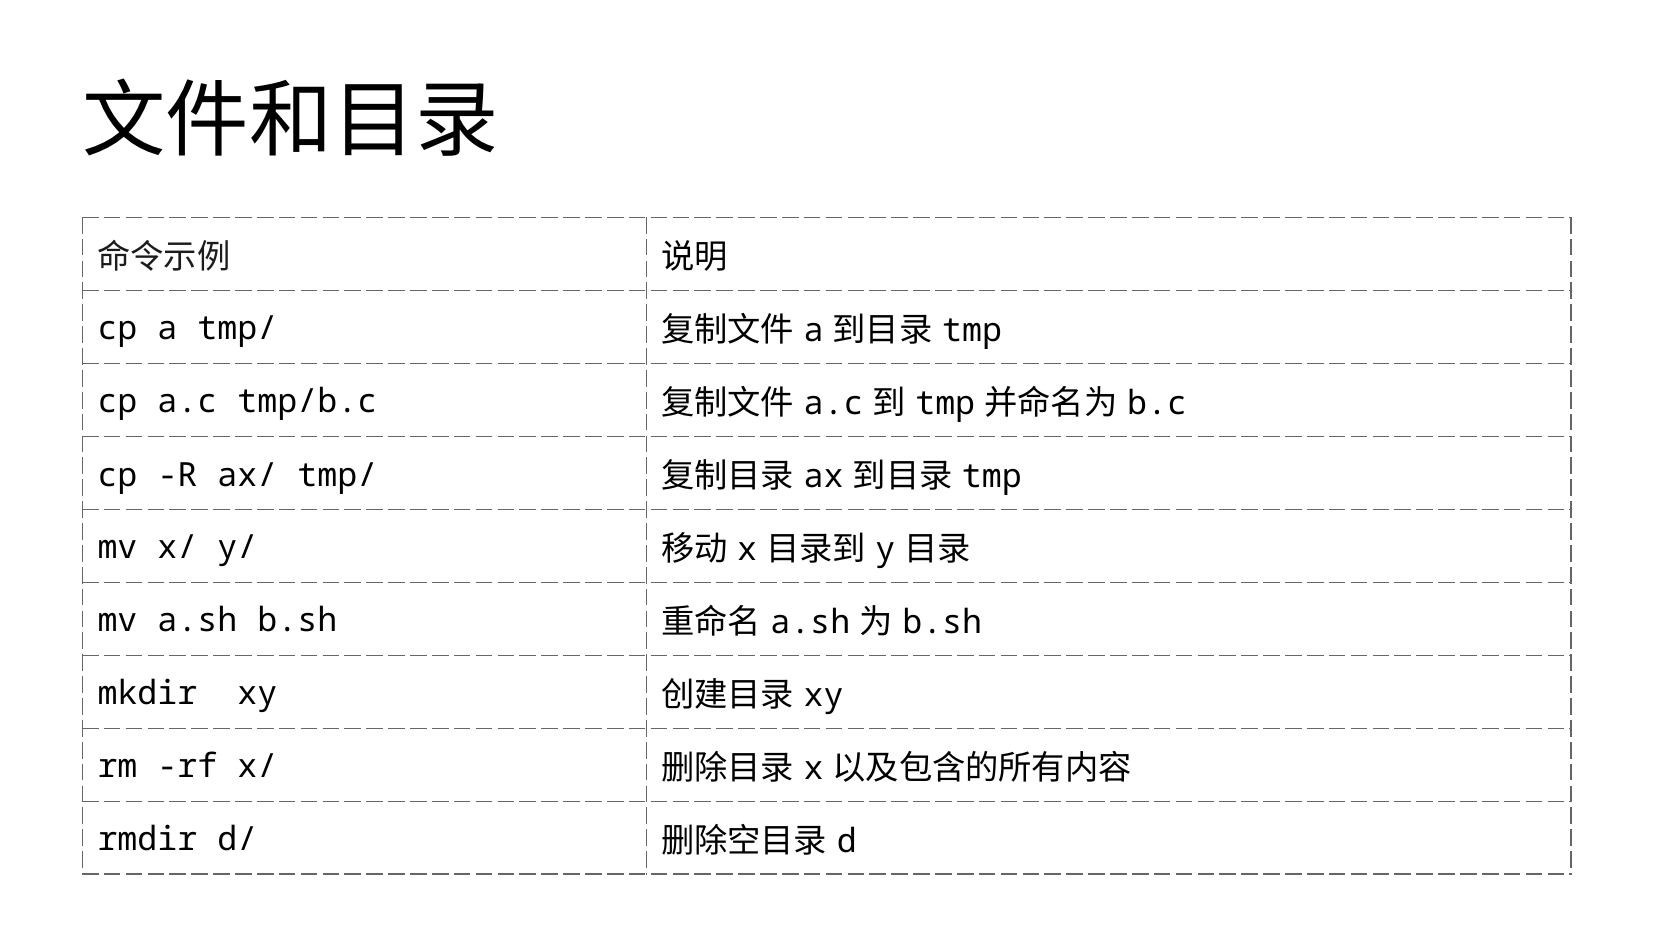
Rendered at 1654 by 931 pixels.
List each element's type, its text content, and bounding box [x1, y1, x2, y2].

table_cell 创建目录xy [646, 656, 1571, 728]
table_cell mv a.sh b.sh [83, 583, 646, 656]
table_cell 移动x目录到y目录 [646, 510, 1571, 583]
table_cell cp a.c tmp/b.c [83, 364, 646, 437]
table_header 命令示例 [83, 218, 646, 291]
table_header 说明 [646, 218, 1571, 291]
table_cell 复制目录ax到目录tmp [646, 437, 1571, 510]
table_cell mkdir xy [83, 656, 646, 728]
table_cell 复制文件a到目录tmp [646, 291, 1571, 364]
table_cell mv x/ y/ [83, 510, 646, 583]
title 文件和目录 [82, 37, 1571, 189]
table_cell rm -rf x/ [83, 728, 646, 801]
table_cell 删除目录x以及包含的所有内容 [646, 728, 1571, 801]
table_cell rmdir d/ [83, 801, 646, 874]
table_cell cp a tmp/ [83, 291, 646, 364]
table_cell cp -R ax/ tmp/ [83, 437, 646, 510]
table_cell 重命名a.sh为b.sh [646, 583, 1571, 656]
table_cell 复制文件a.c到tmp并命名为b.c [646, 364, 1571, 437]
table_cell 删除空目录d [646, 801, 1571, 874]
